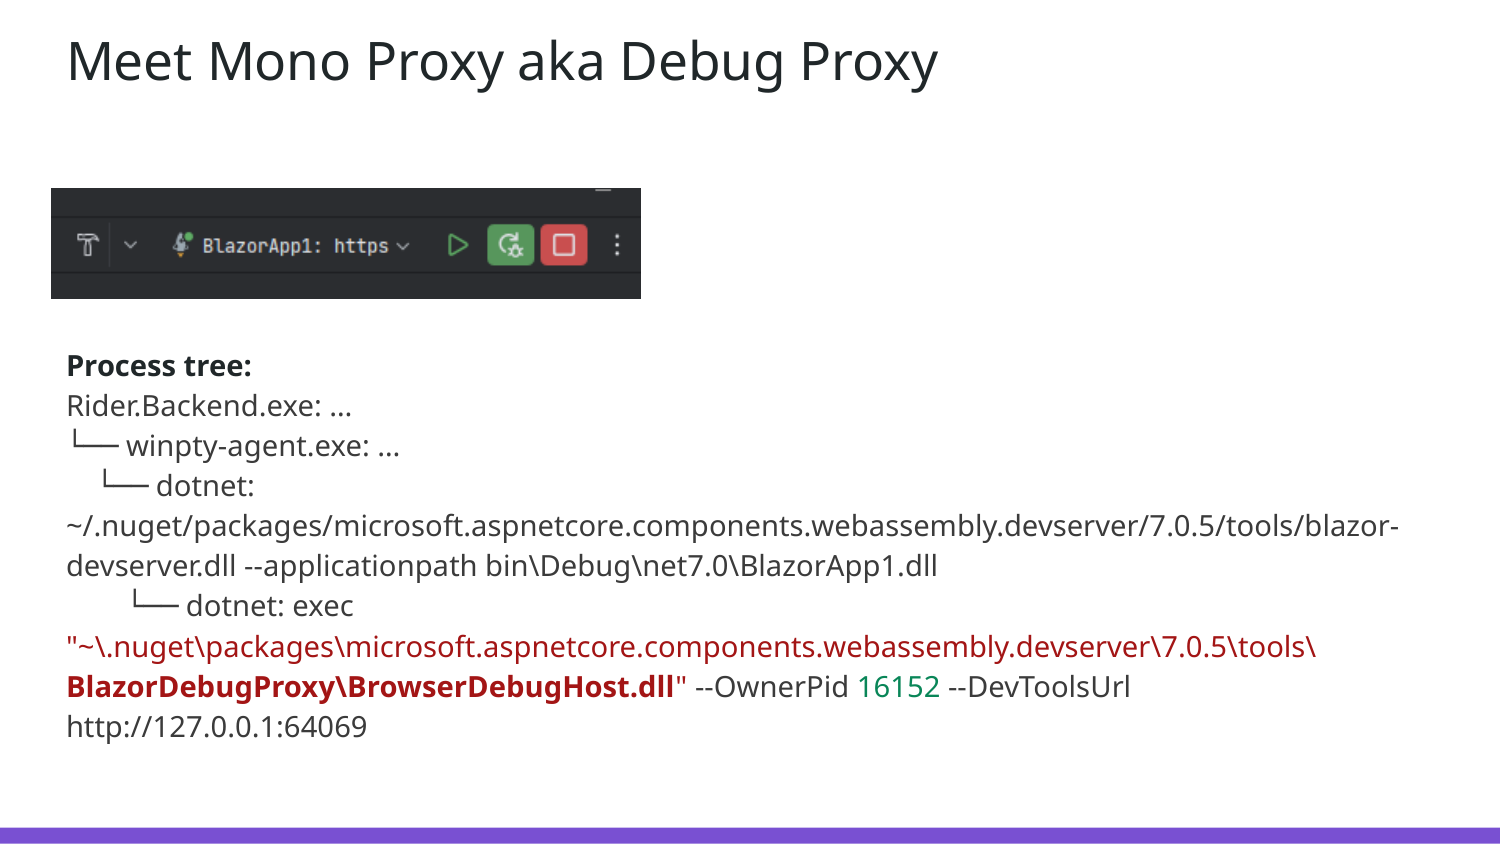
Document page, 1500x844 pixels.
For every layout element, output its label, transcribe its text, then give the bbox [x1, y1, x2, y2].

title Meet Mono Proxy aka Debug Proxy [51, 12, 1449, 106]
picture [51, 188, 641, 299]
list Process tree: Rider.Backend.exe: … └── winpty-agent.exe: … └── dotnet: ~/.nuget/packages/microsoft.aspnetcore.components.webassembly.devserver/7.0.5/tools/blazor-devserver.dll --applicationpath bin\Debug\net7.0\BlazorApp1.dll └── dotnet: exec "~\.nuget\packages\microsoft.aspnetcore.components.webassembly.devserver\7.0.5\tools\BlazorDebugProxy\BrowserDebugHost.dll" --OwnerPid 16152 --DevToolsUrl http://127.0.0.1:64069 [51, 326, 1449, 750]
